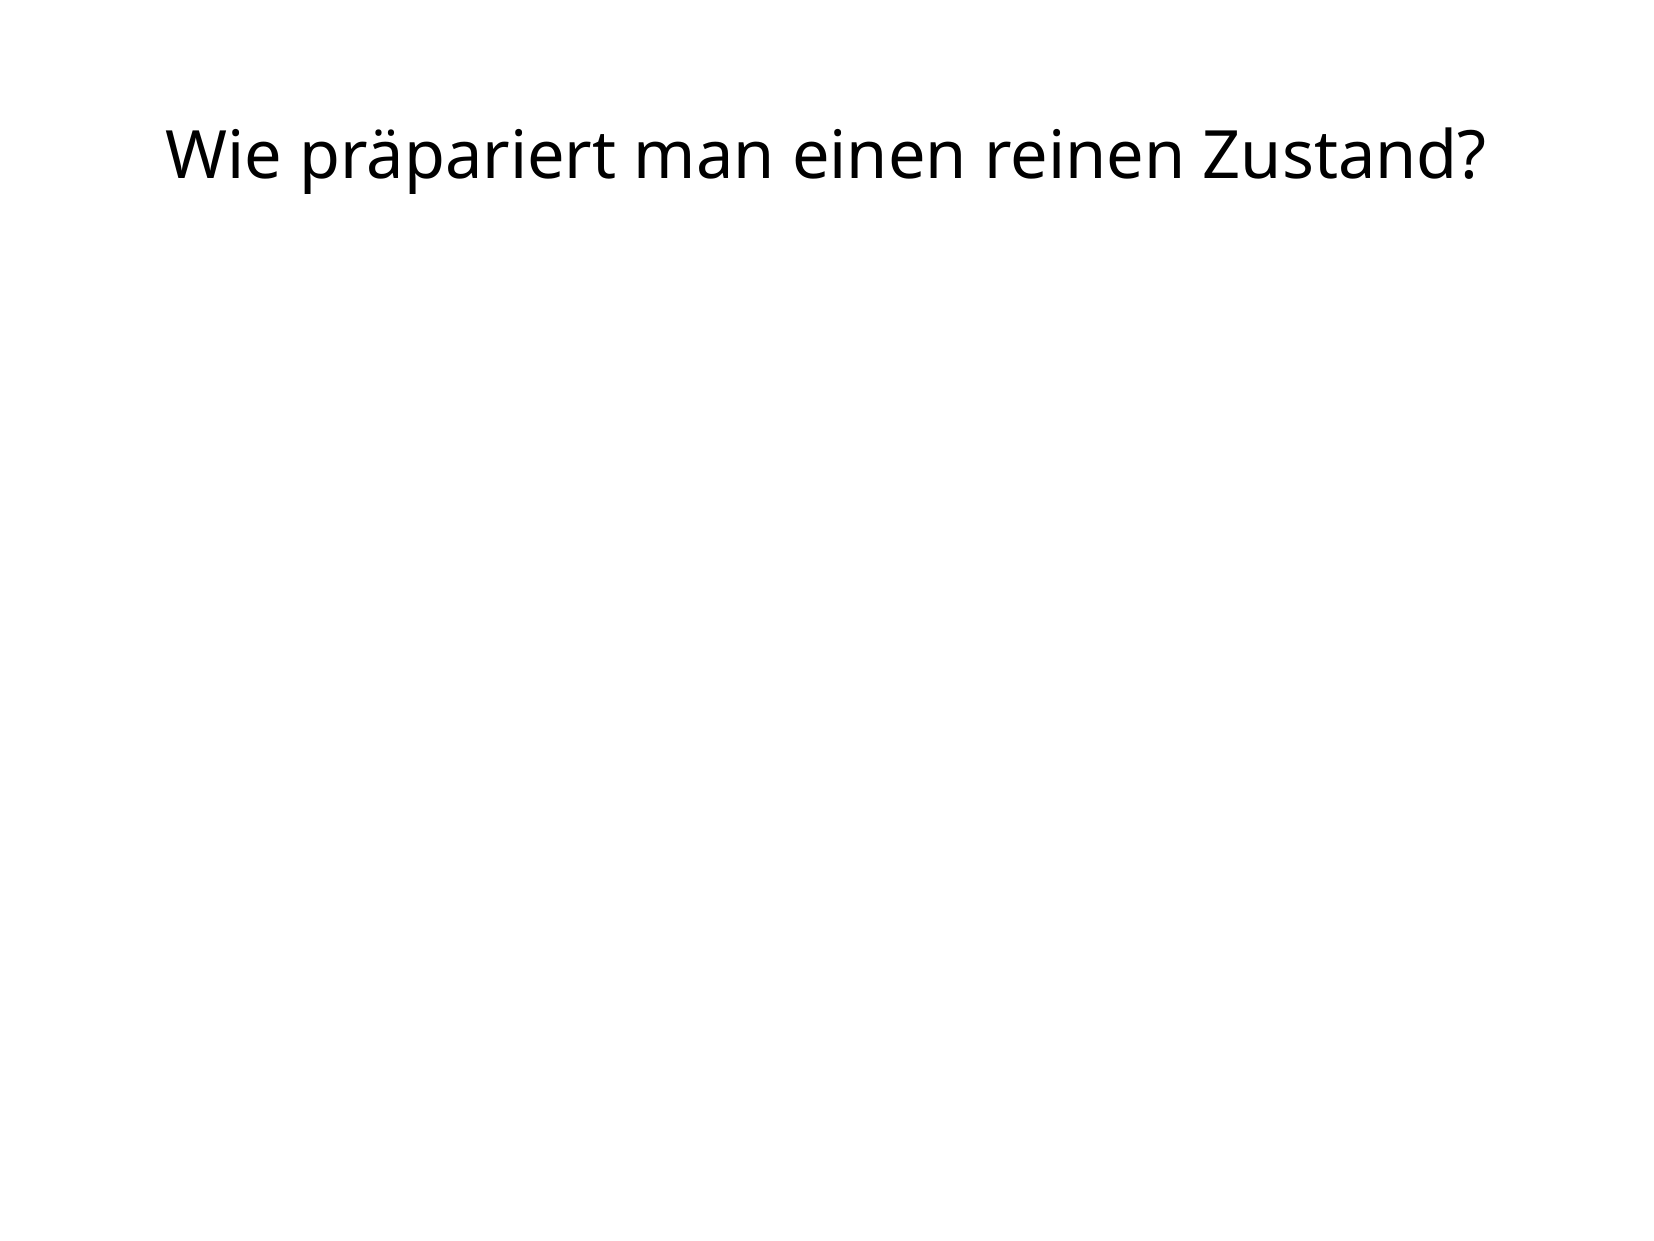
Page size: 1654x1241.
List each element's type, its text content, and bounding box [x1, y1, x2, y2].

title Wie präpariert man einen reinen Zustand? [82, 49, 1571, 257]
